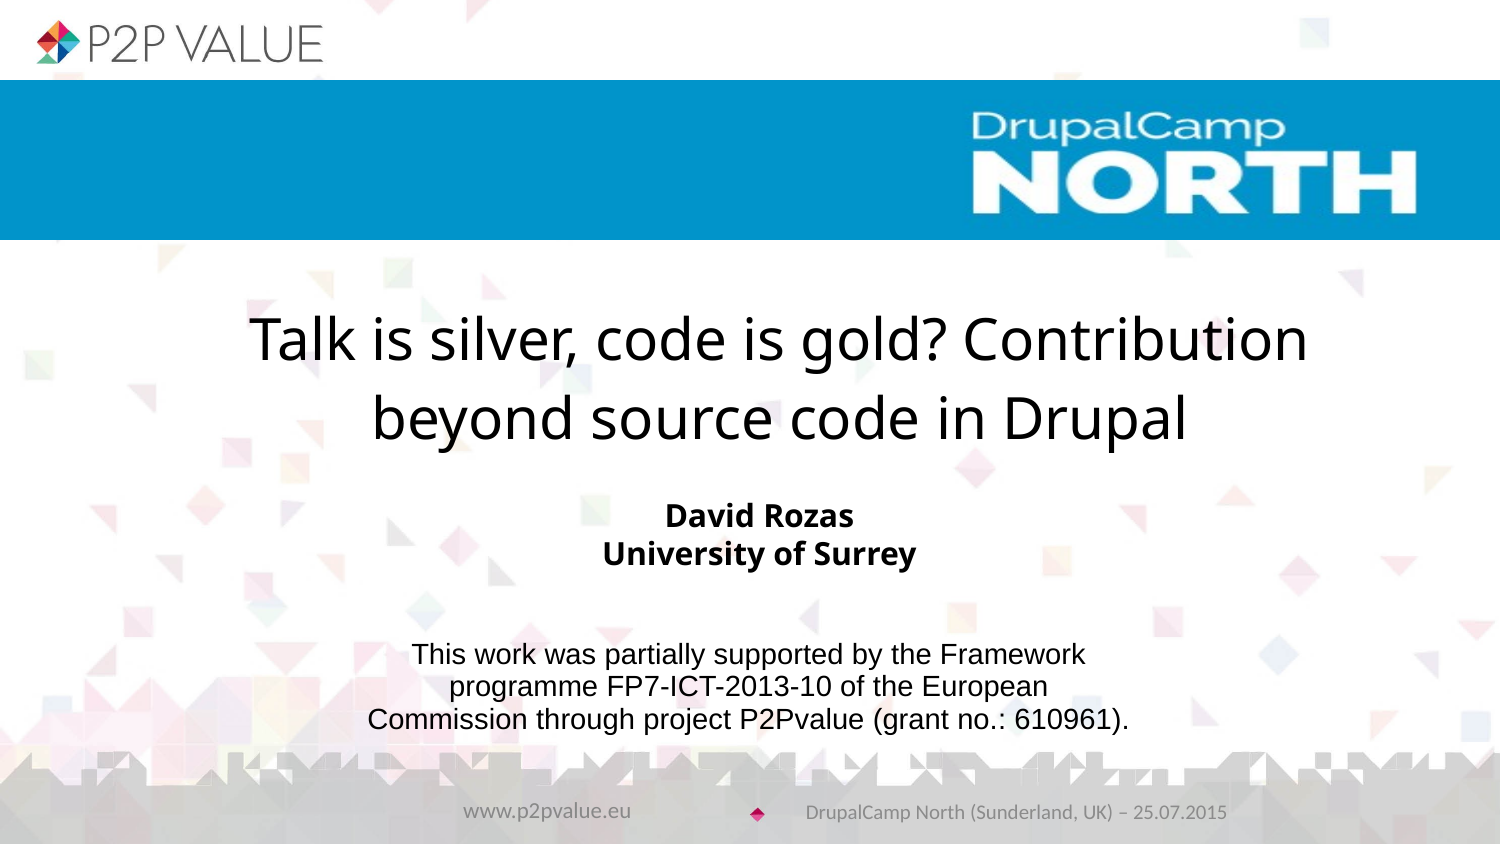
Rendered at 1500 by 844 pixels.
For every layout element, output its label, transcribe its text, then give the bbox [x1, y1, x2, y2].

picture [972, 111, 1139, 147]
text_box This work was partially supported by the Framework programme FP7-ICT-2013-10 of the European Commission through project P2Pvalue (grant no.: 610961). [352, 630, 1148, 811]
picture [1065, 150, 1159, 214]
picture [0, 241, 1500, 844]
text_box www.p2pvalue.eu [456, 789, 675, 829]
title Talk is silver, code is gold? Contribution beyond source code in Drupal [164, 243, 1396, 512]
picture [972, 150, 1060, 215]
picture [0, 0, 1500, 79]
subtitle David Rozas University of Surrey [348, 512, 1171, 579]
picture [1165, 150, 1417, 215]
text_box DrupalCamp North (Sunderland, UK) – 25.07.2015 [792, 788, 1485, 834]
picture [1136, 112, 1286, 147]
